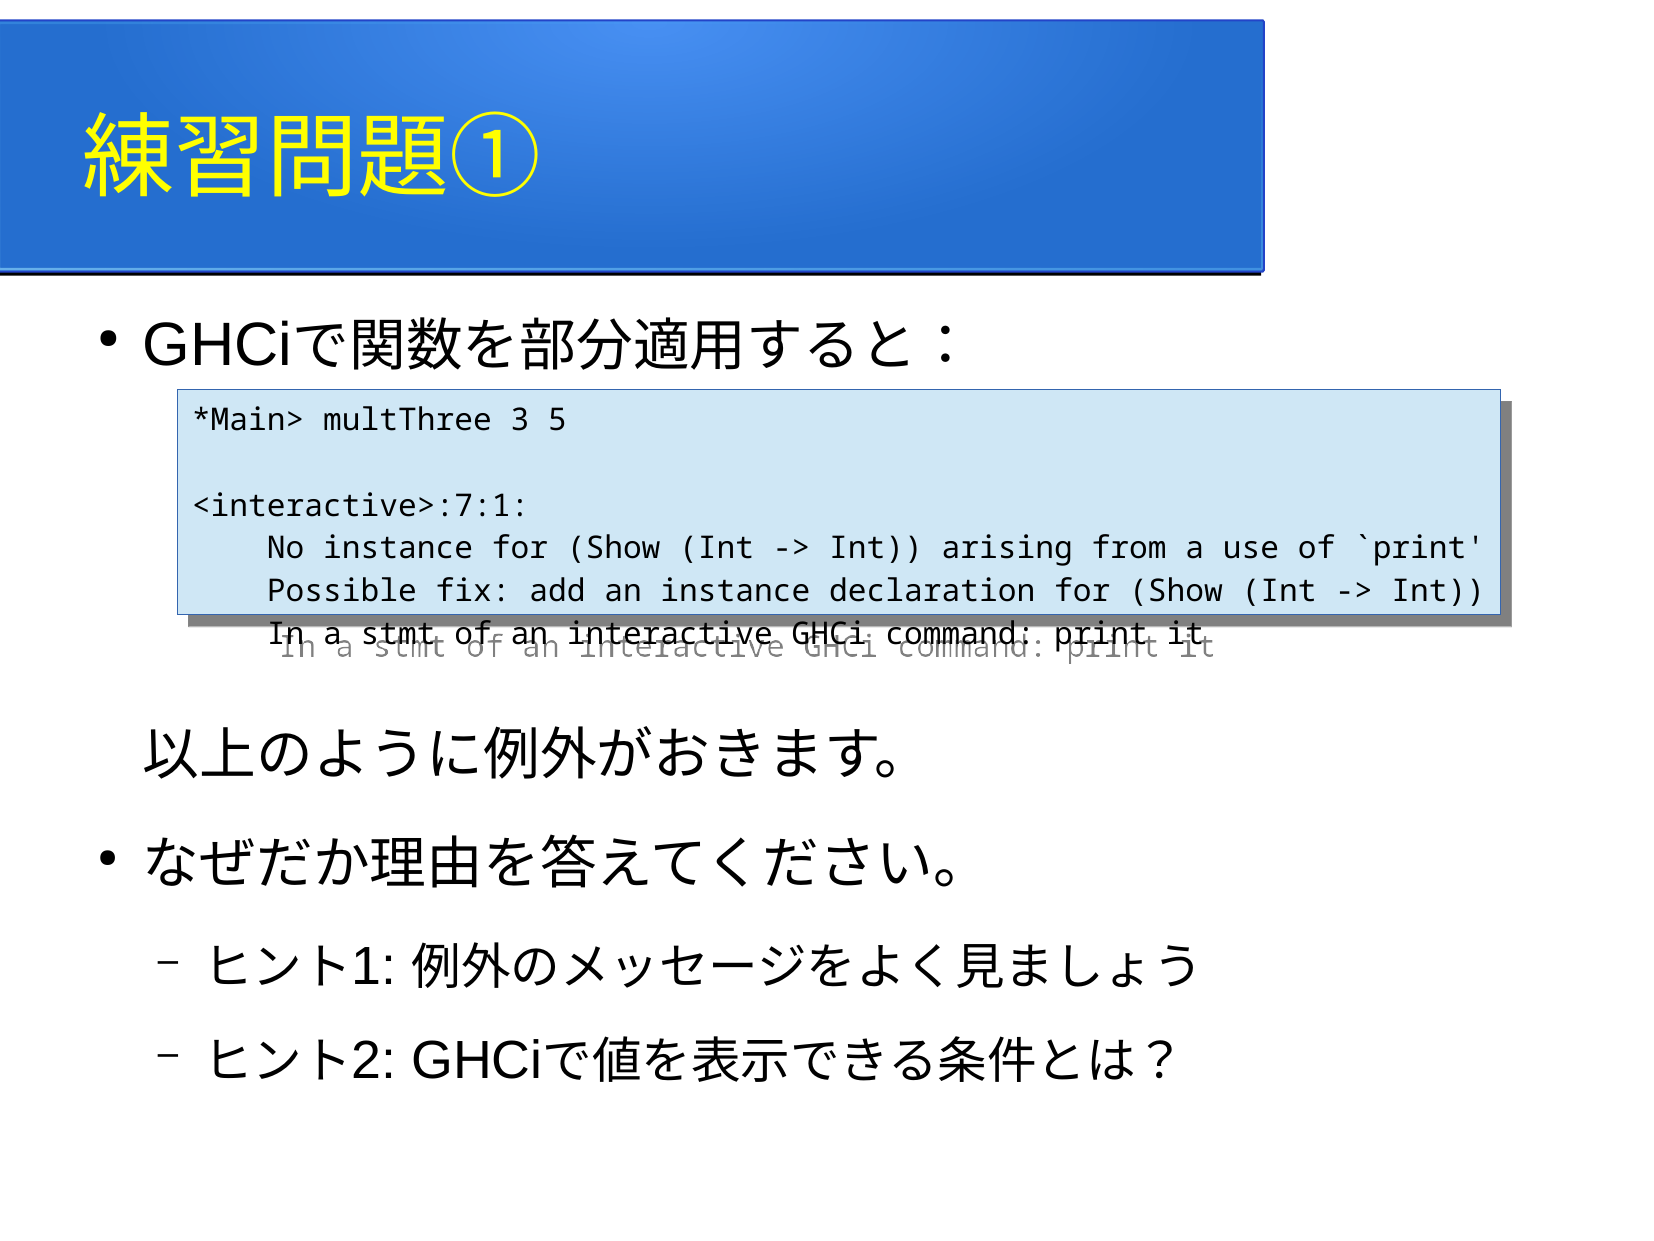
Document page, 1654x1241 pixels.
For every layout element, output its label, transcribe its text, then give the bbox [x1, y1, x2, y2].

title 練習問題① [82, 47, 1235, 252]
text_box *Main> multThree 3 5 <interactive>:7:1: No instance for (Show (Int -> Int)) arising from a use of `print' Possible fix: add an instance declaration for (Show (Int -> Int)) In a stmt of an interactive GHCi command: print it [177, 389, 1501, 615]
list GHCiで関数を部分適用すると： 以上のように例外がおきます。 なぜだか理由を答えてください。 ヒント1: 例外のメッセージをよく見ましょう ヒント2: GHCiで値を表示できる条件とは？ [82, 299, 1571, 1099]
